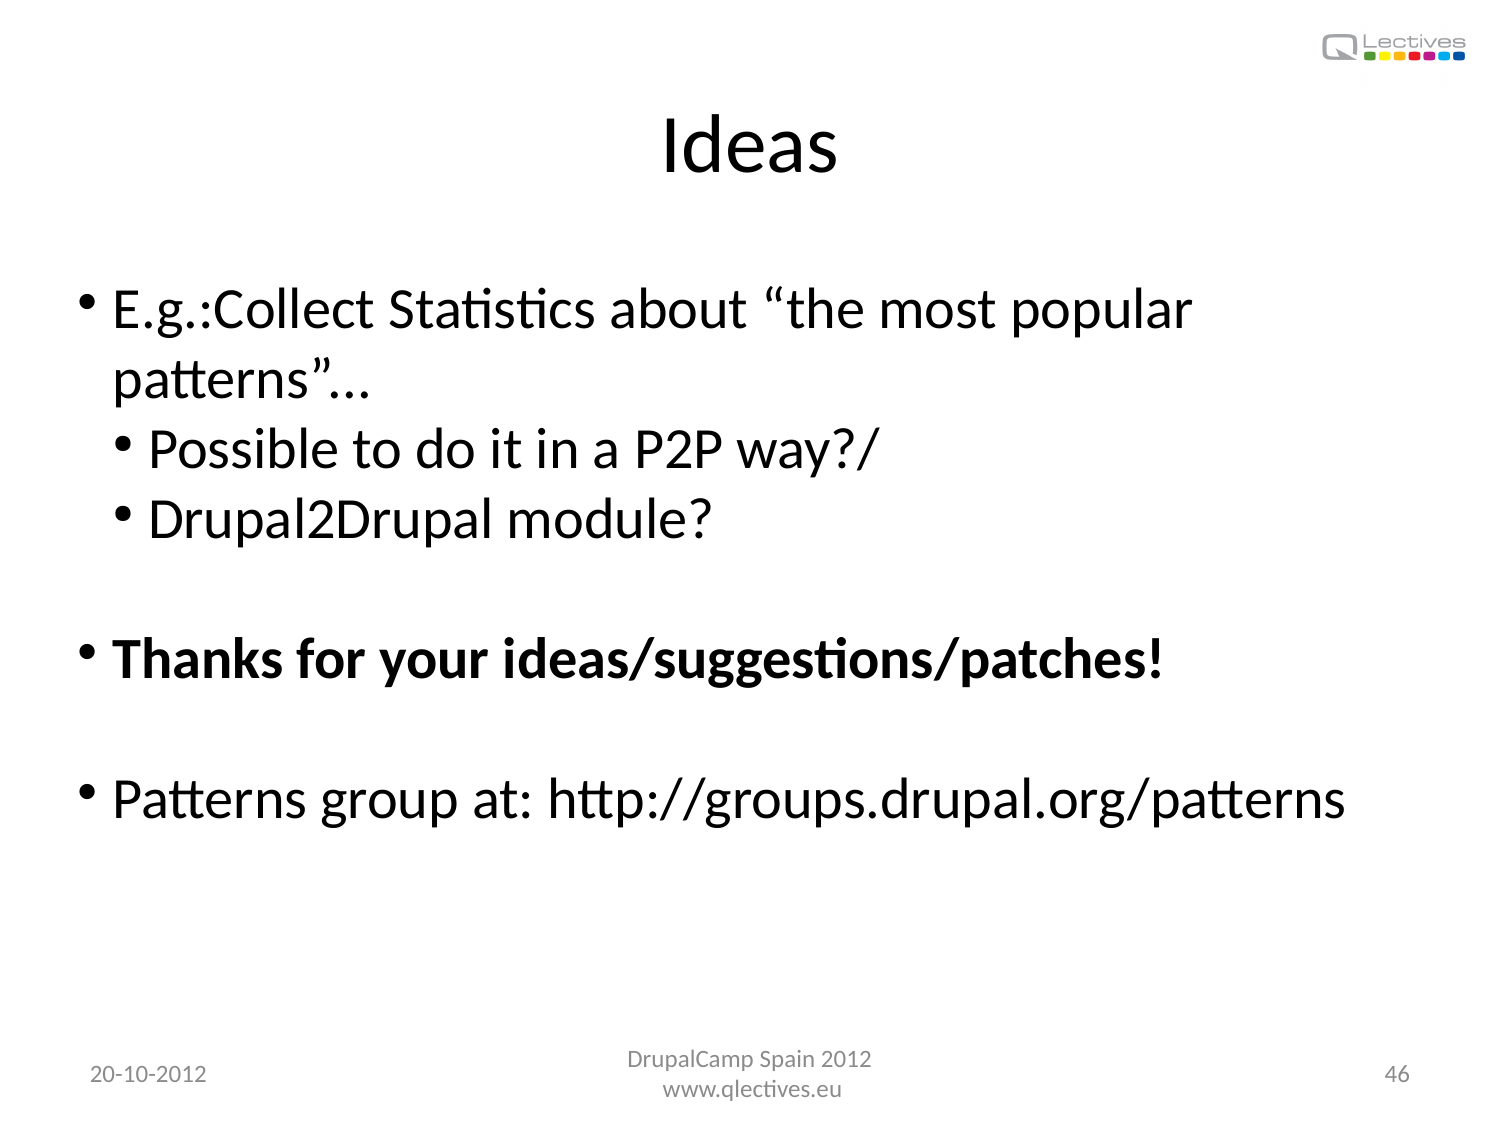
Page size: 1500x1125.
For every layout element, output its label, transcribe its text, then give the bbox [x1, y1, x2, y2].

text_box 20-10-2012 [74, 1042, 425, 1103]
text_box Ideas [75, 45, 1425, 233]
text_box DrupalCamp Spain 2012 www.qlectives.eu [512, 1042, 988, 1103]
text_box <number> [1074, 1042, 1425, 1103]
text_box E.g.:Collect Statistics about “the most popular patterns”... Possible to do it in a P2P way?/ Drupal2Drupal module? Thanks for your ideas/suggestions/patches! Patterns group at: http://groups.drupal.org/patterns [62, 262, 1425, 1005]
picture [1288, 9, 1500, 90]
